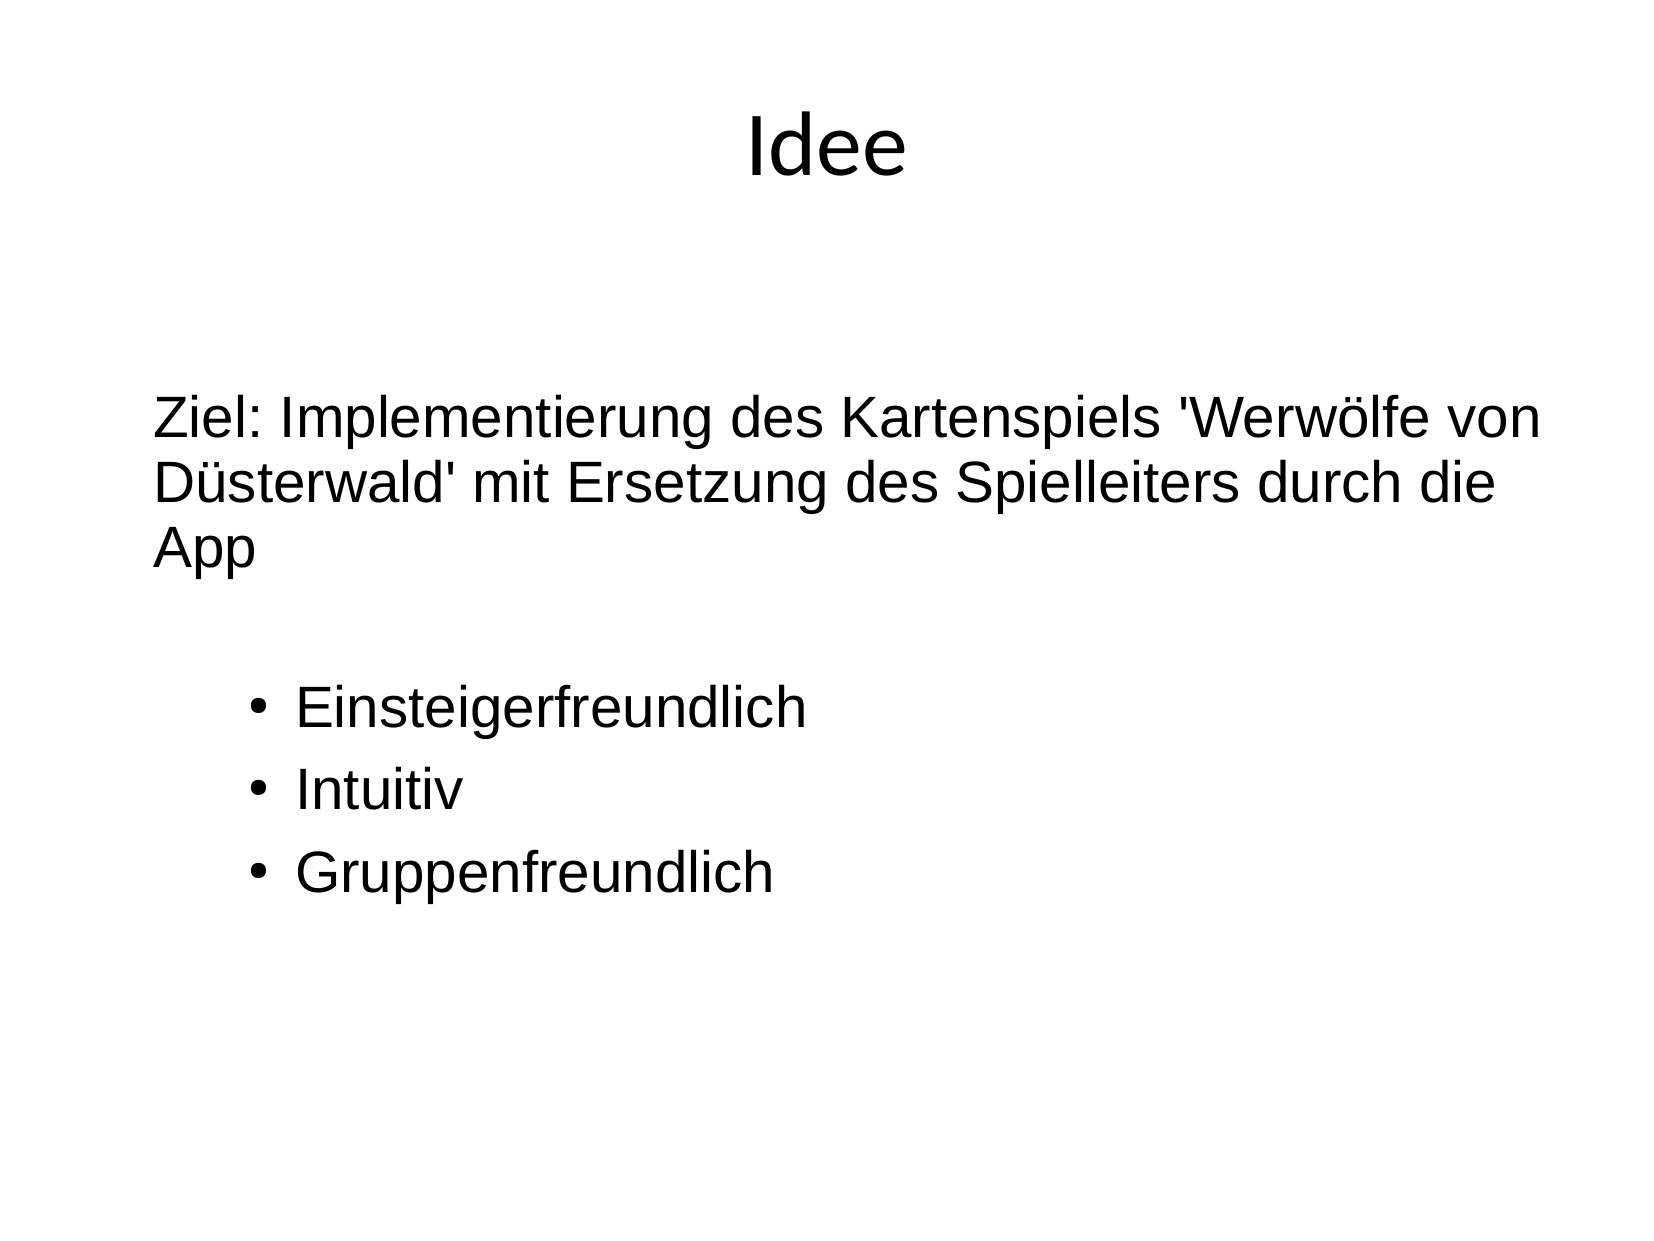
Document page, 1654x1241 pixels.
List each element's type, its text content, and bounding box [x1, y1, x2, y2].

title Idee [82, 49, 1571, 257]
list Ziel: Implementierung des Kartenspiels 'Werwölfe von Düsterwald' mit Ersetzung des Spielleiters durch die App Einsteigerfreundlich Intuitiv Gruppenfreundlich [82, 290, 1571, 1109]
